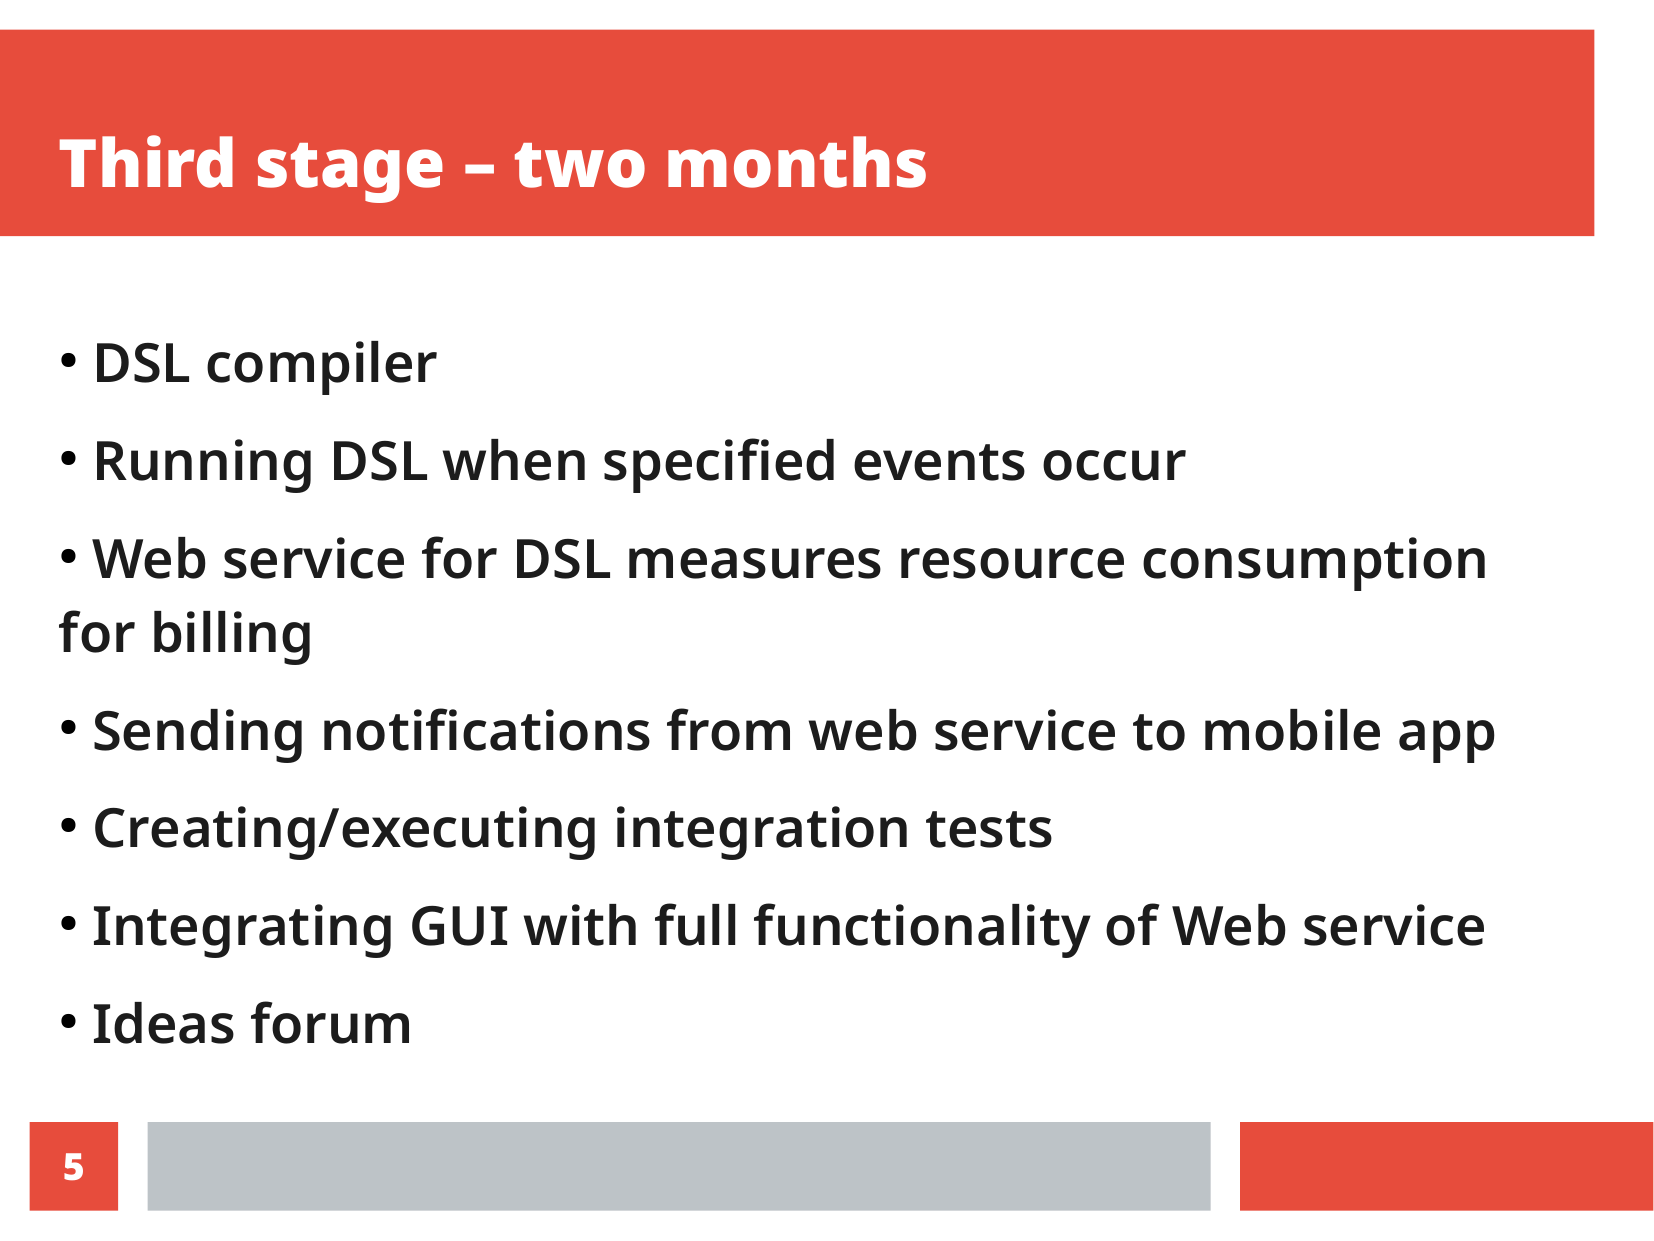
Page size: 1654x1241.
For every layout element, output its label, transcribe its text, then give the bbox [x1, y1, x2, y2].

list DSL compiler Running DSL when specified events occur Web service for DSL measures resource consumption for billing Sending notifications from web service to mobile app Creating/executing integration tests Integrating GUI with full functionality of Web service Ideas forum [59, 324, 1565, 1093]
title Third stage – two months [59, 59, 1595, 207]
